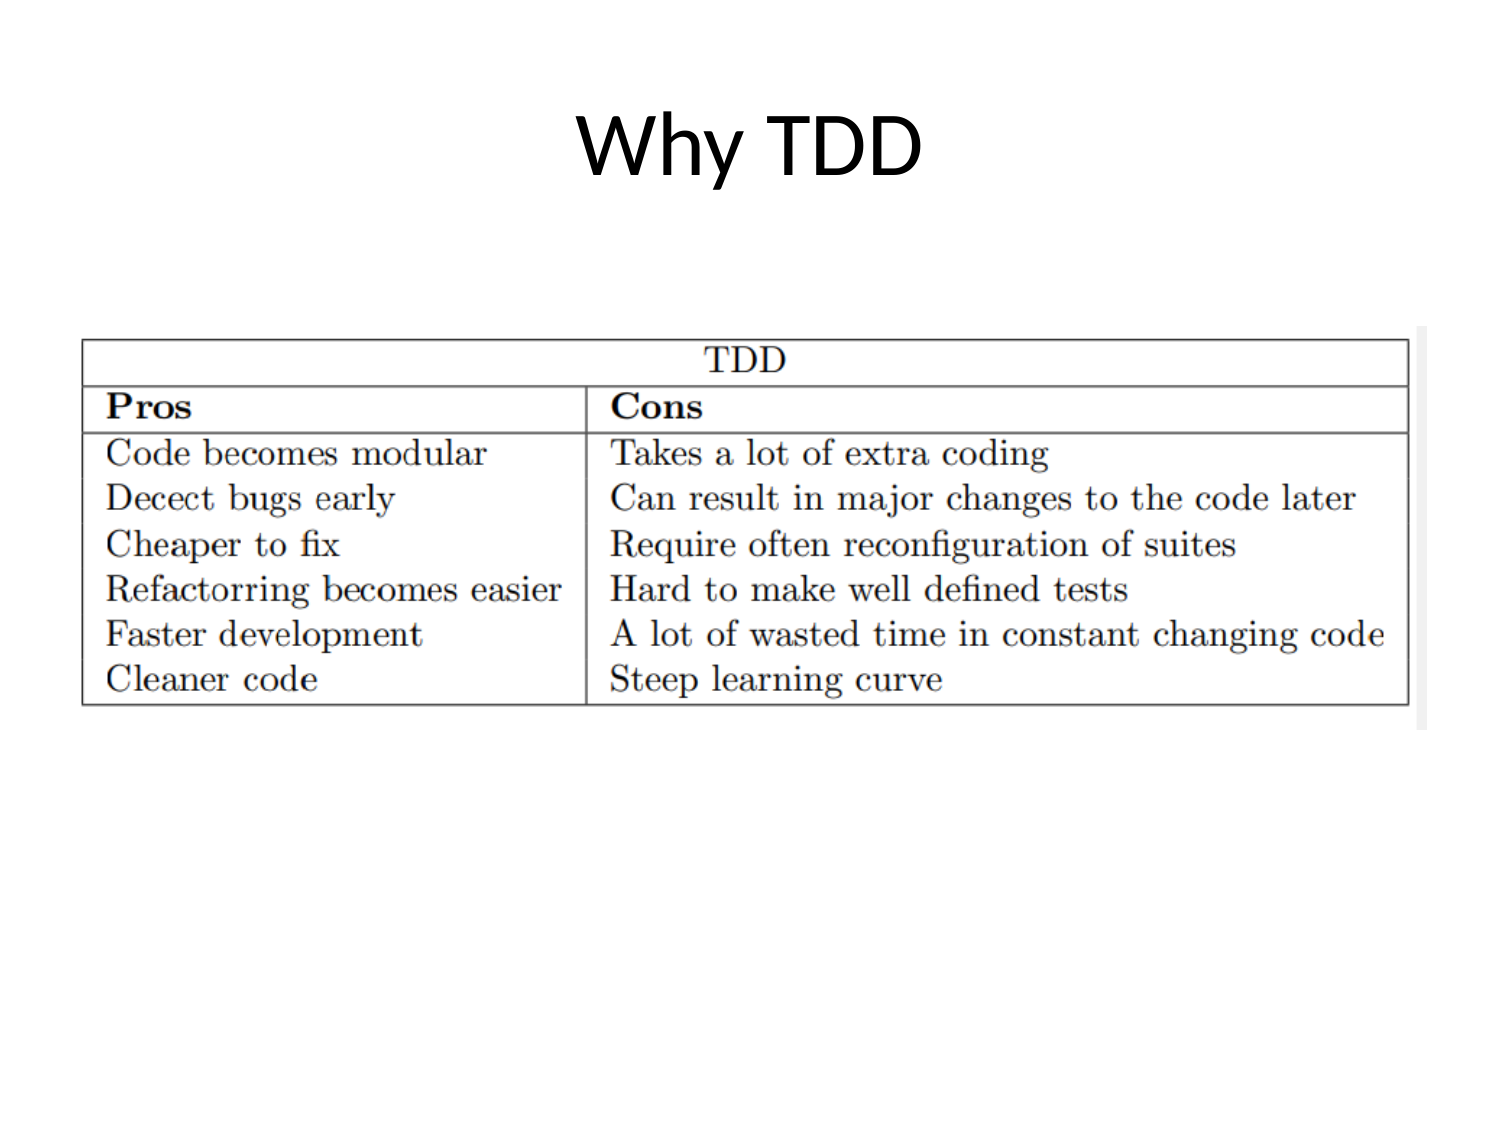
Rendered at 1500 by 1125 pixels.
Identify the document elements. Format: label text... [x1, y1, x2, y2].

title Why TDD [75, 45, 1426, 233]
picture [76, 326, 1427, 730]
